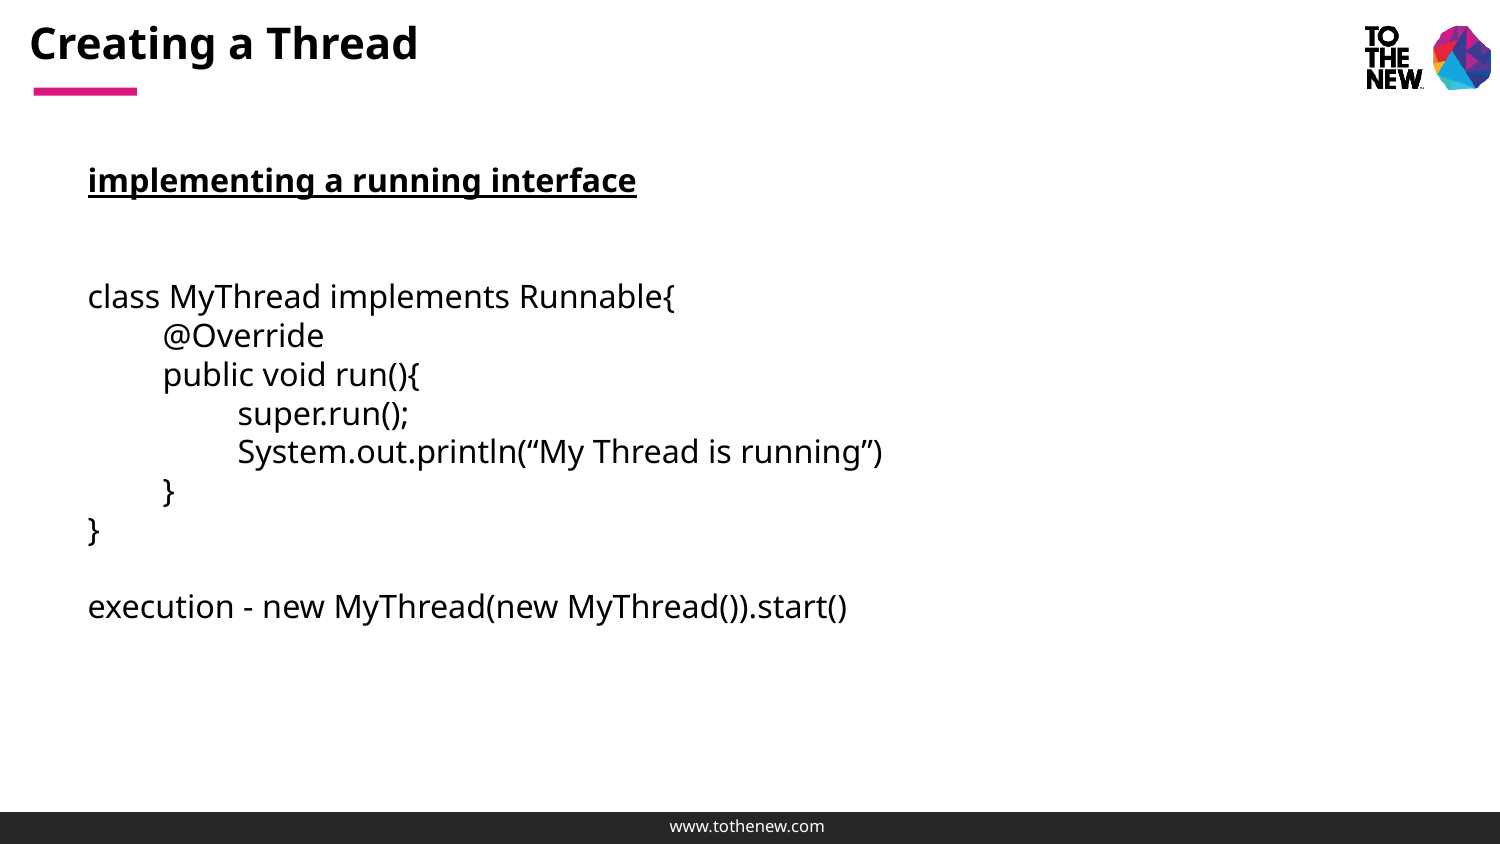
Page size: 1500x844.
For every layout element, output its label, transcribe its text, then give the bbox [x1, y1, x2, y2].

text_box implementing a running interface class MyThread implements Runnable{ @Override public void run(){ super.run(); System.out.println(“My Thread is running”) } } execution - new MyThread(new MyThread()).start() [72, 145, 1350, 723]
picture [1350, 0, 1500, 116]
title Creating a Thread [14, 14, 1350, 85]
